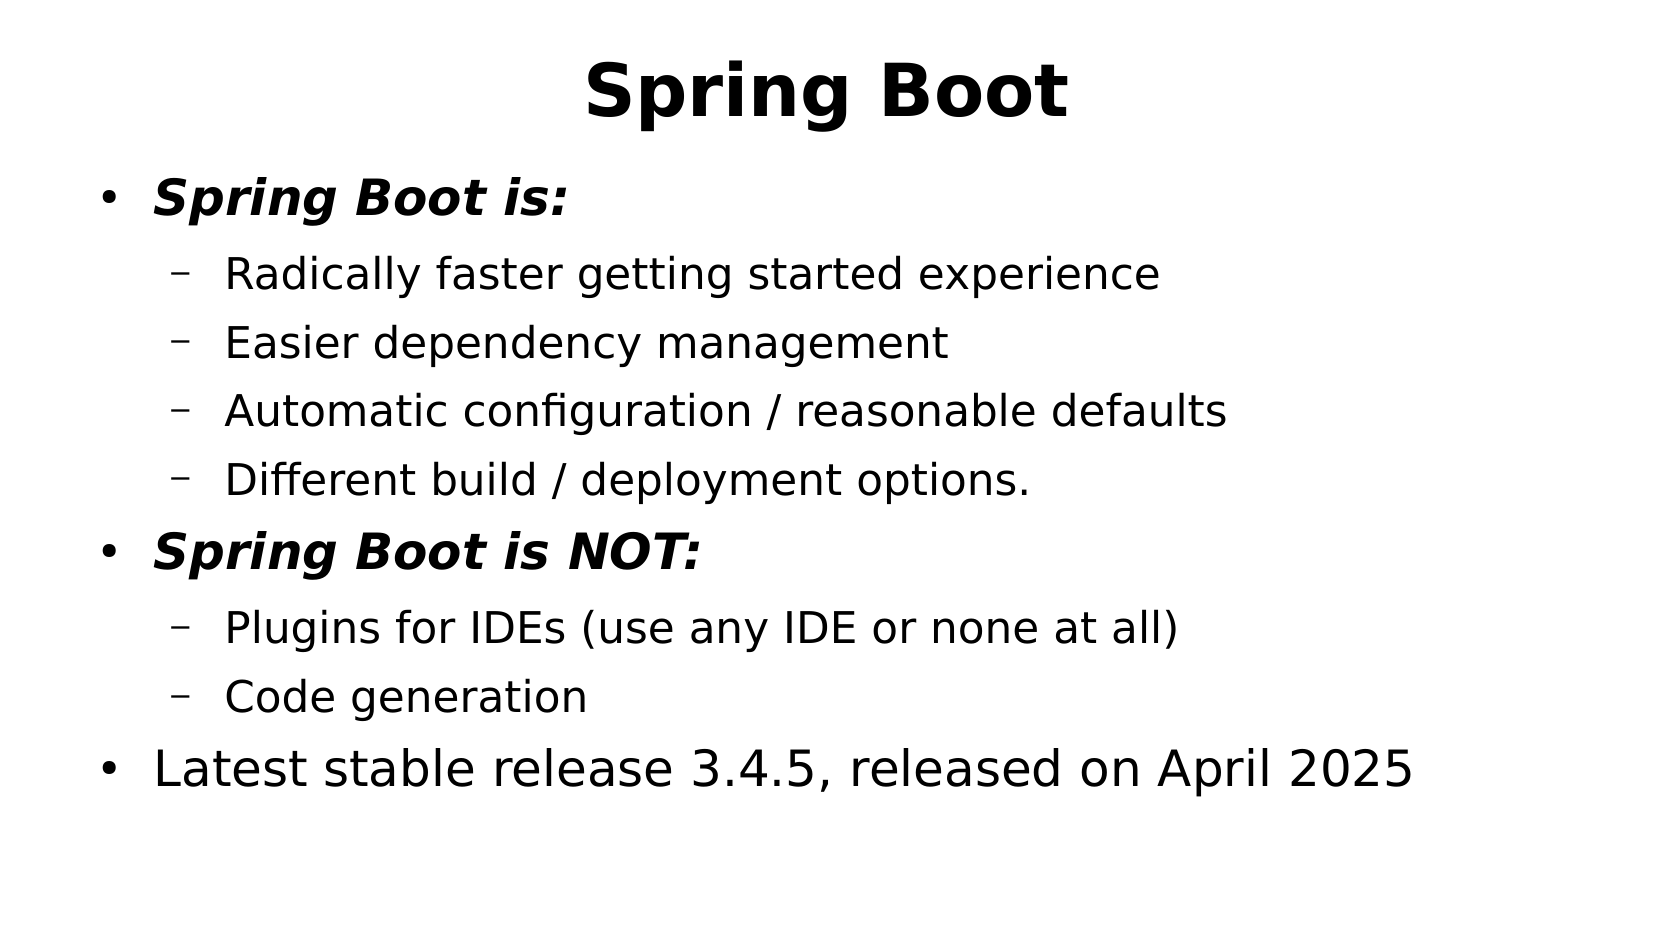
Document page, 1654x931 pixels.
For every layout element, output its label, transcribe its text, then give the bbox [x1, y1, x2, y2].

list Spring Boot is: Radically faster getting started experience Easier dependency management Automatic configuration / reasonable defaults Different build / deployment options. Spring Boot is NOT: Plugins for IDEs (use any IDE or none at all) Code generation Latest stable release 3.4.5, released on April 2025 [82, 168, 1538, 889]
title Spring Boot [82, 37, 1571, 147]
